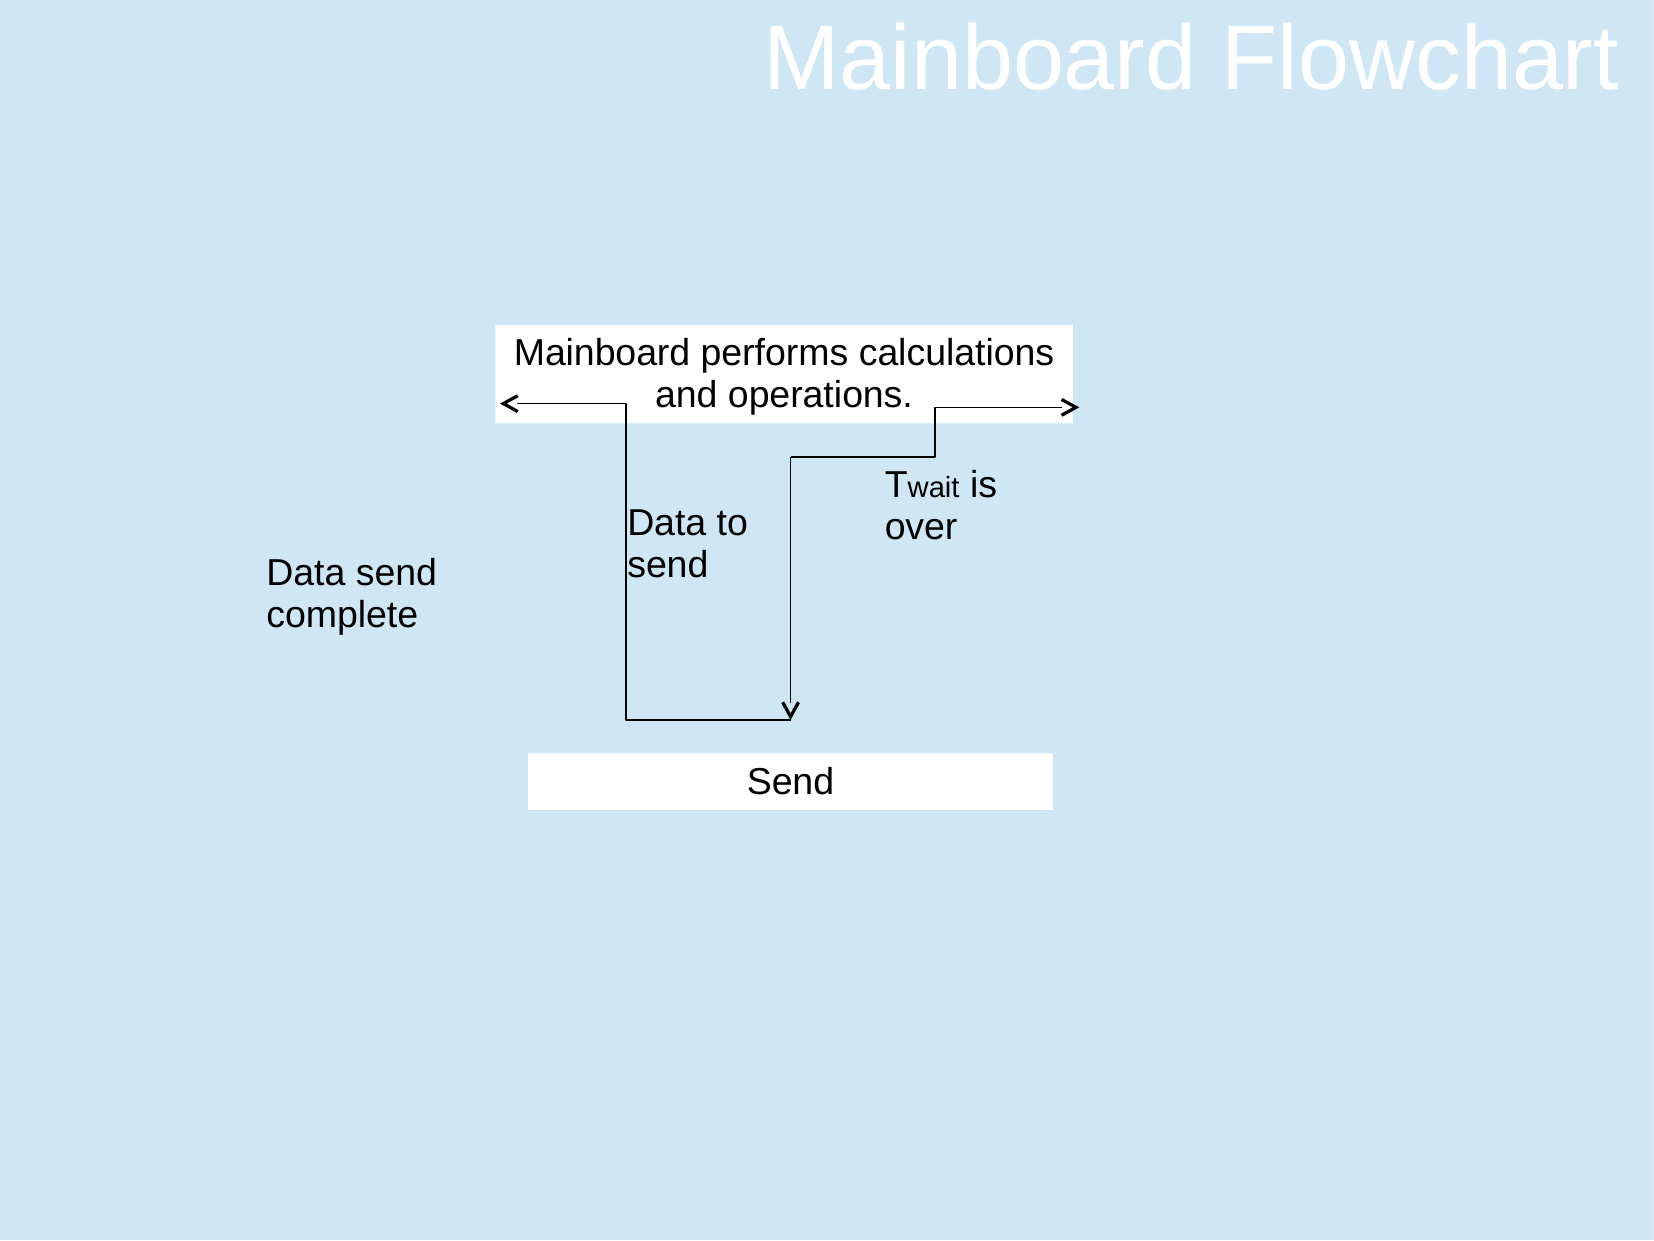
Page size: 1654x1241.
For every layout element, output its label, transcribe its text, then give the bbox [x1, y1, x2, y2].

text_box Twait is over [869, 457, 1020, 556]
text_box Data to send [612, 494, 825, 594]
text_box Send [528, 753, 1053, 810]
title Mainboard Flowchart [154, 0, 1636, 221]
text_box Data send complete [251, 545, 500, 644]
text_box Mainboard performs calculations and operations. [495, 324, 1073, 424]
